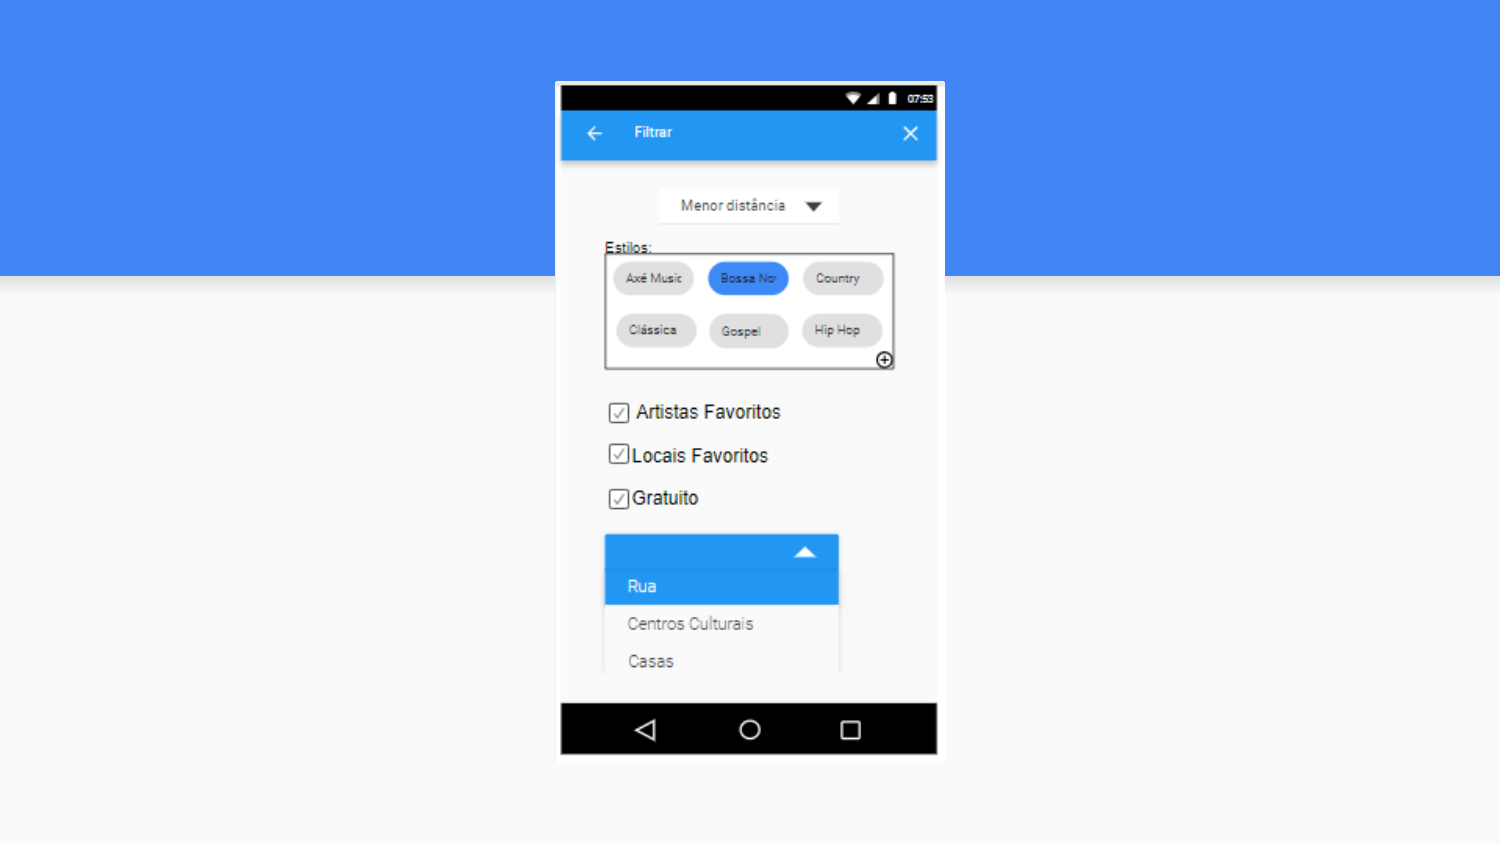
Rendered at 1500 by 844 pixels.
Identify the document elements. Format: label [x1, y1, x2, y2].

picture [555, 81, 945, 763]
